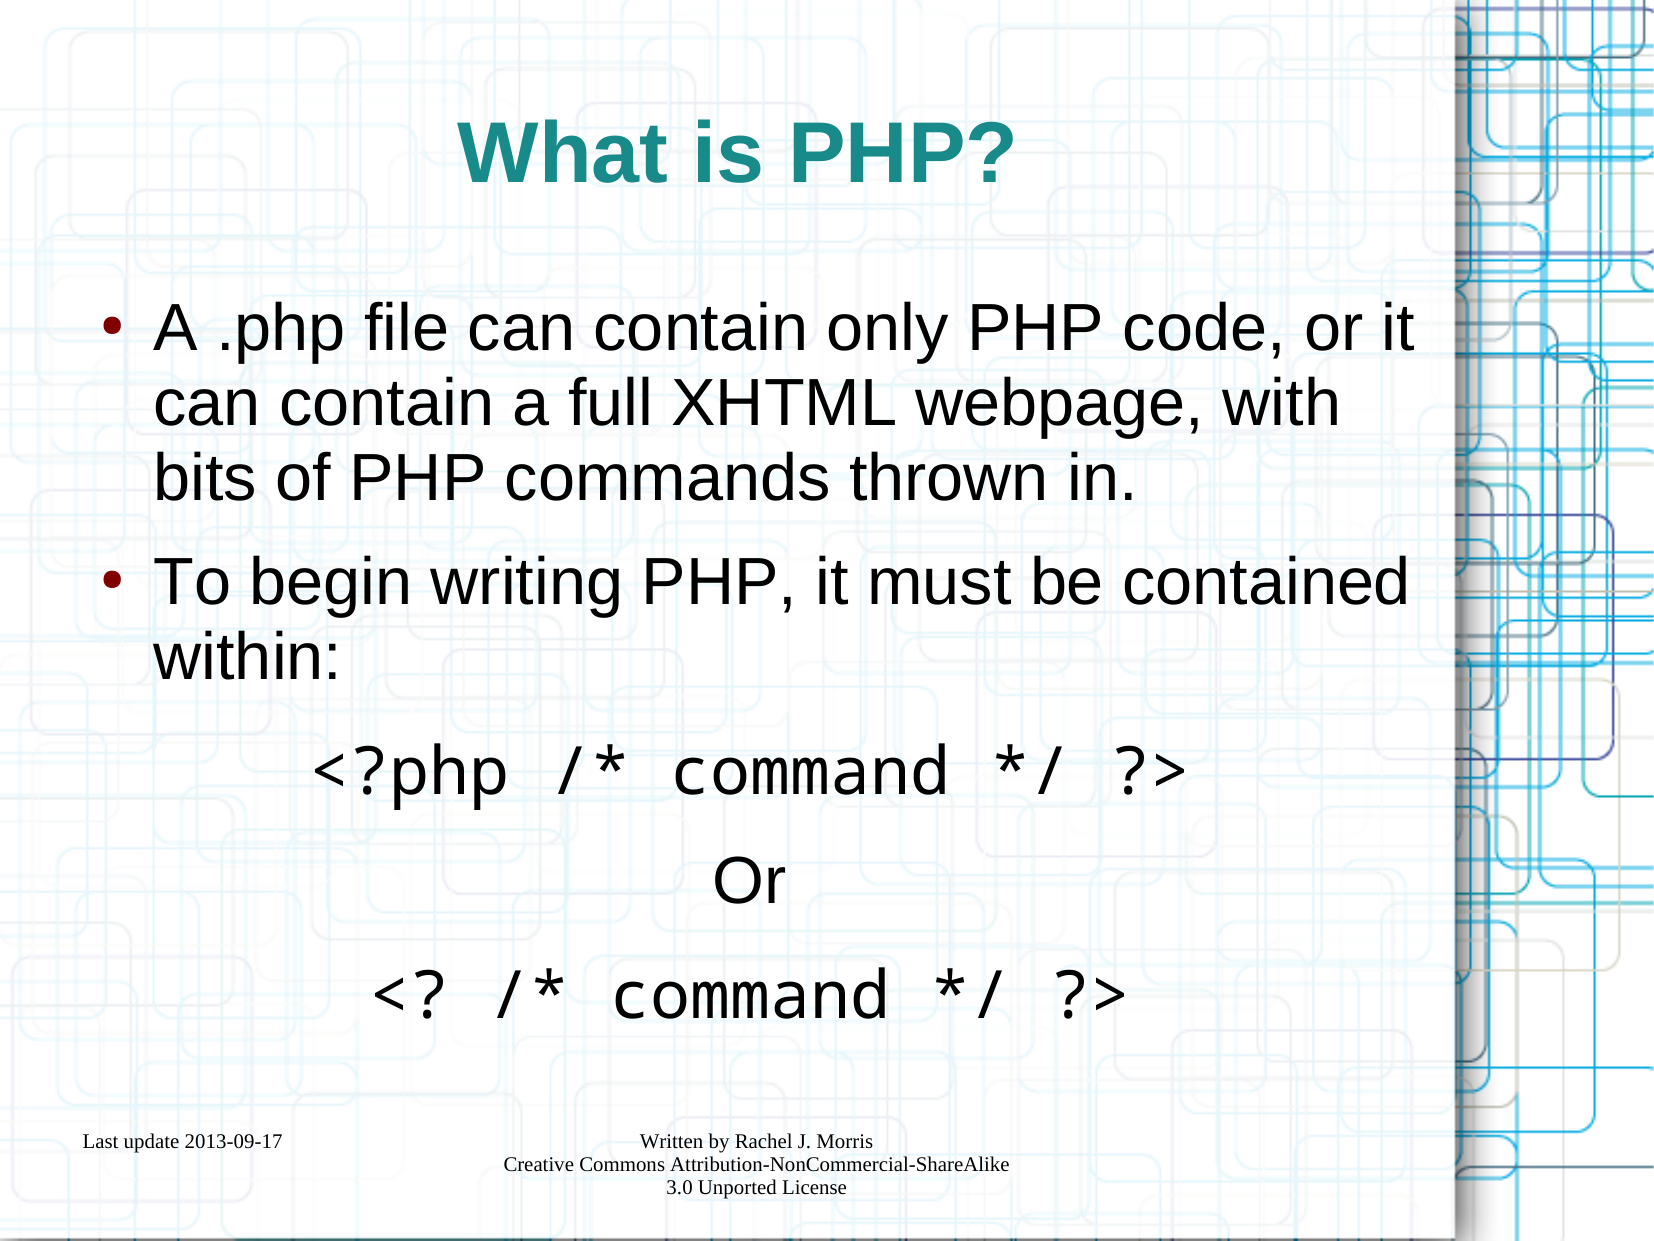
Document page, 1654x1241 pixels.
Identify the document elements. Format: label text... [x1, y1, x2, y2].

picture [0, 0, 1654, 1241]
title What is PHP? [59, 49, 1418, 257]
list A .php file can contain only PHP code, or it can contain a full XHTML webpage, with bits of PHP commands thrown in. To begin writing PHP, it must be contained within: <?php /* command */ ?> Or <? /* command */ ?> [82, 290, 1418, 1014]
